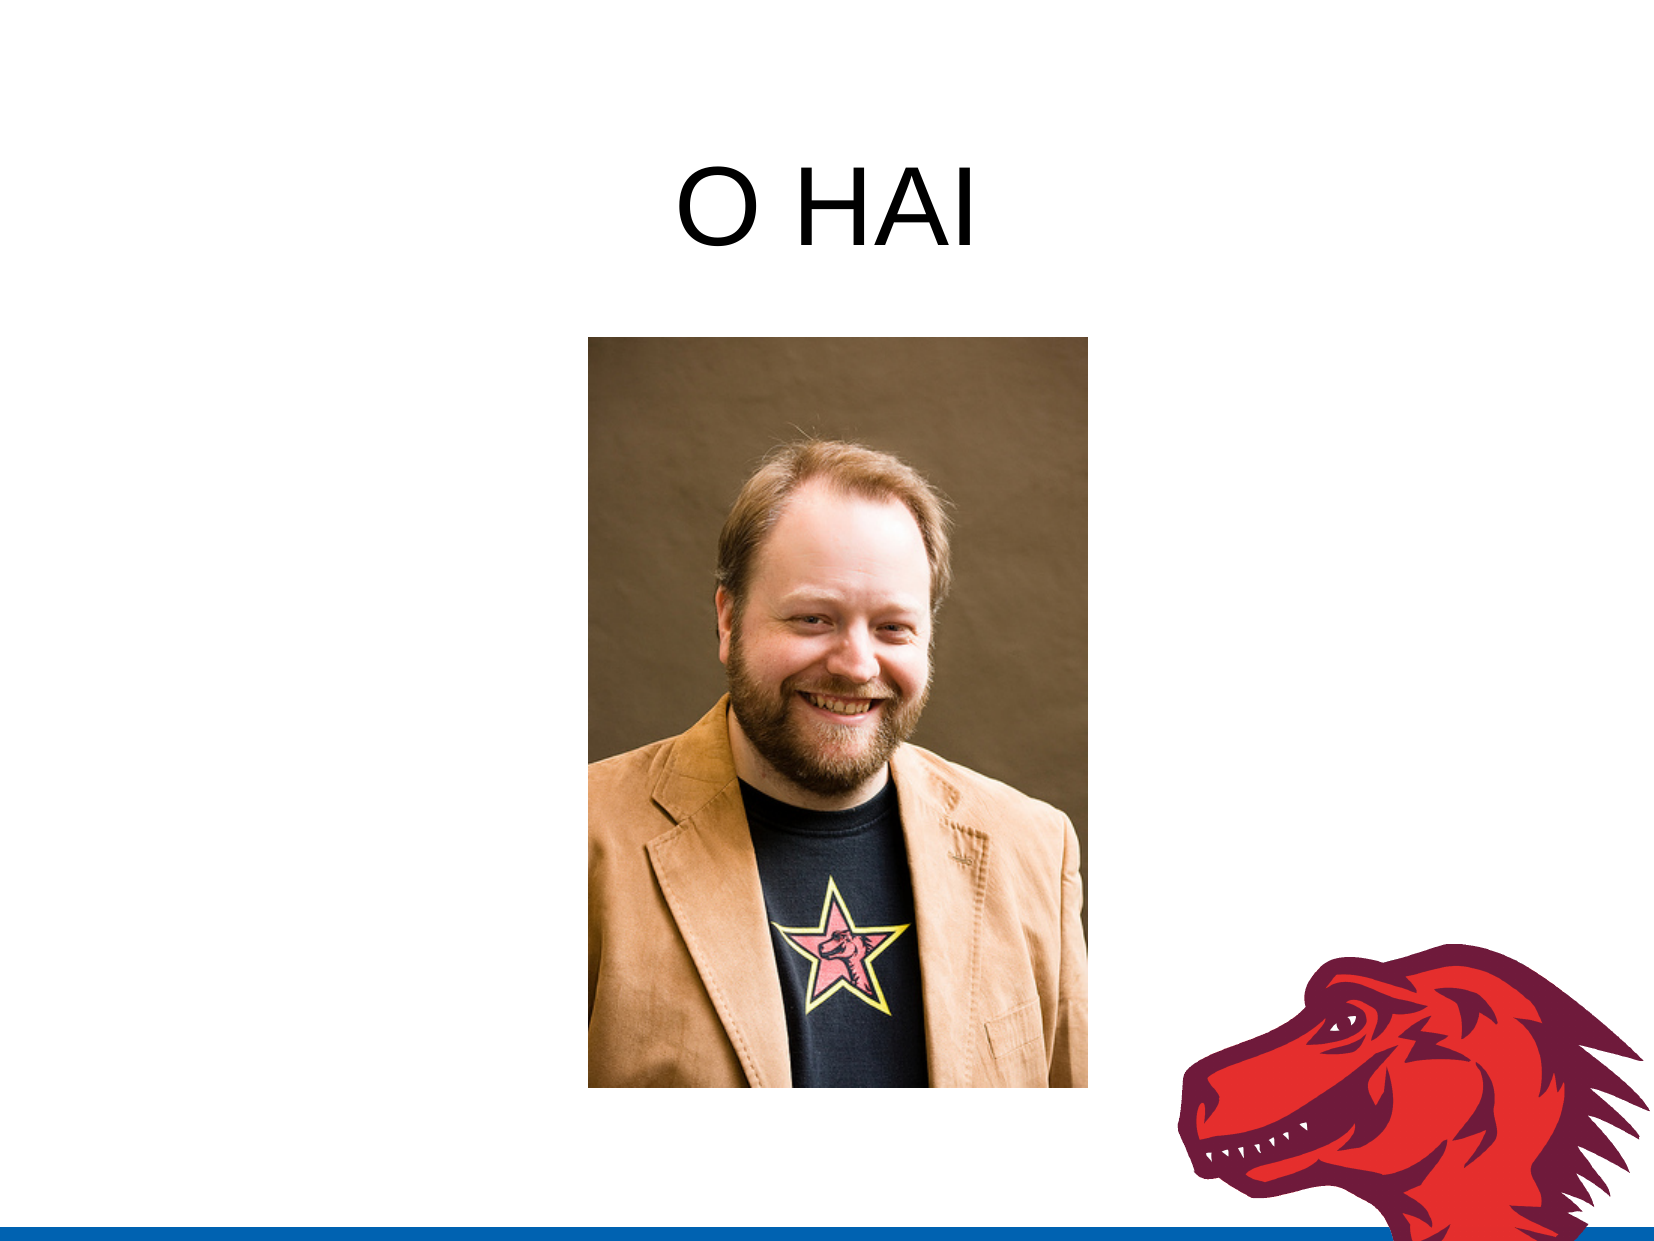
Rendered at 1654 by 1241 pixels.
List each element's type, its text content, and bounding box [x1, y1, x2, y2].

picture [588, 337, 1088, 1088]
picture [1171, 944, 1654, 1241]
title O HAI [121, 102, 1534, 310]
